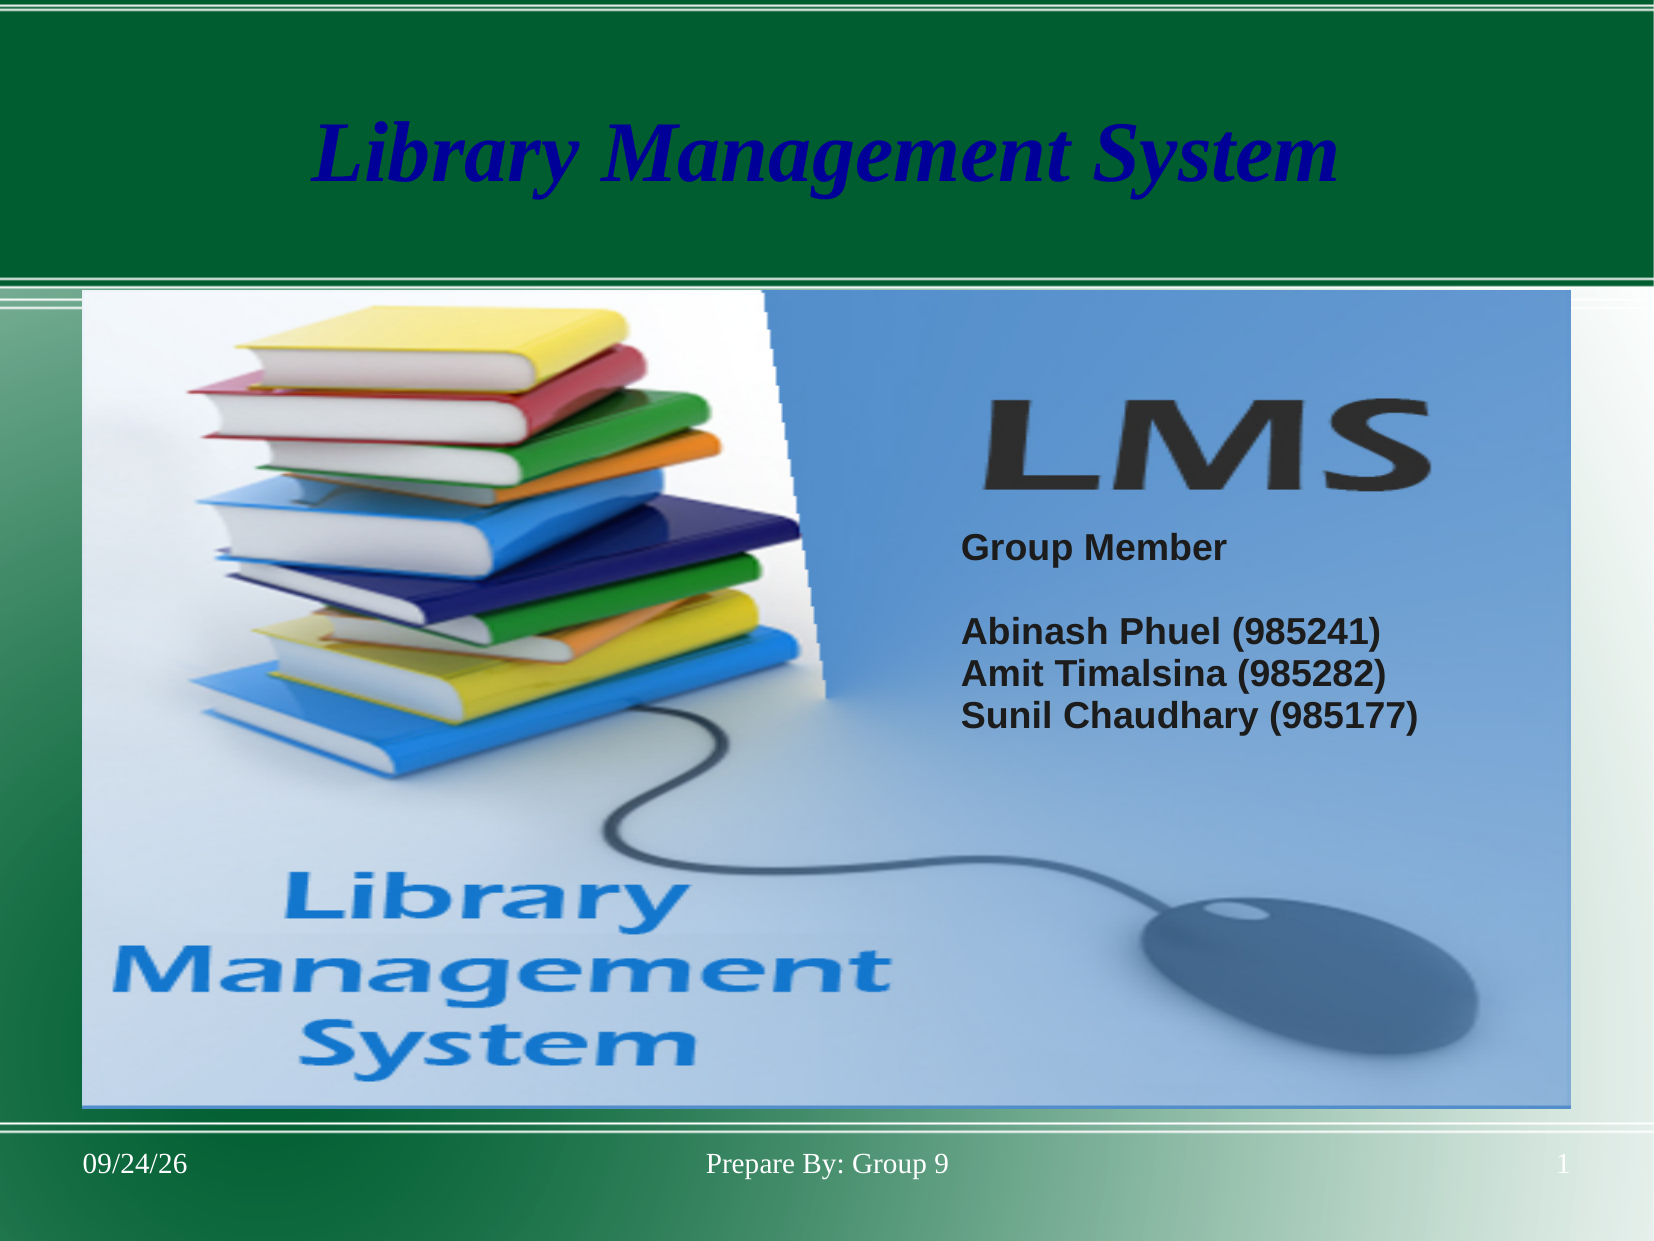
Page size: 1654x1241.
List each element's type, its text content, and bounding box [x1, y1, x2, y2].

text_box Group Member Abinash Phuel (985241) Amit Timalsina (985282) Sunil Chaudhary (985177) [946, 519, 1505, 787]
title Library Management System [82, 49, 1571, 257]
picture [0, 0, 1654, 1241]
